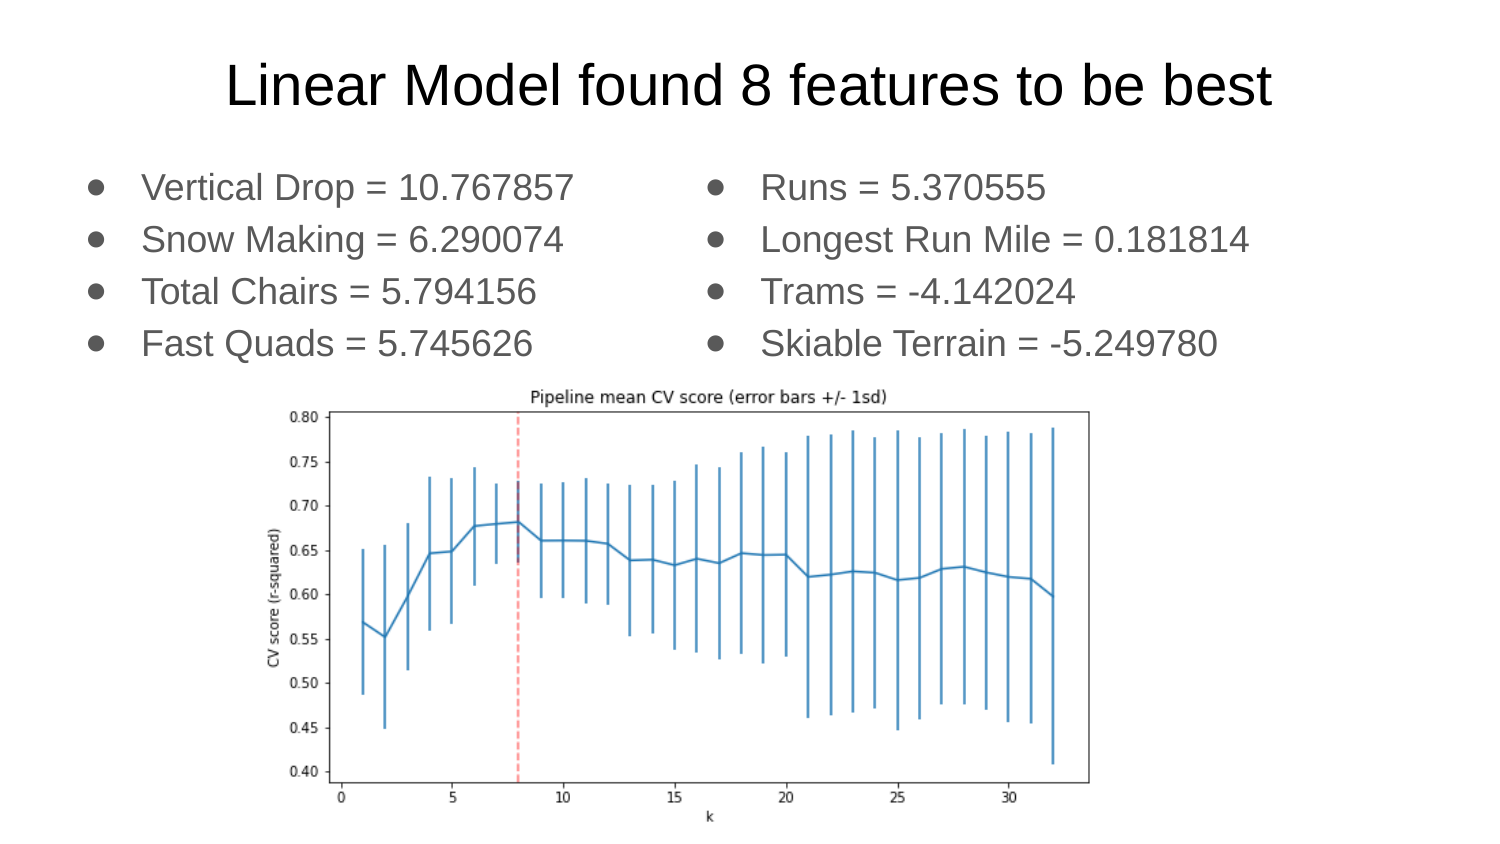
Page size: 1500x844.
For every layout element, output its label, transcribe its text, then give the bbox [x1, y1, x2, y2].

text_box Runs = 5.370555 Longest Run Mile = 0.181814 Trams = -4.142024 Skiable Terrain = -5.249780 [670, 141, 1433, 361]
picture [257, 376, 1098, 830]
list Vertical Drop = 10.767857 Snow Making = 6.290074 Total Chairs = 5.794156 Fast Quads = 5.745626 [51, 141, 649, 377]
title Linear Model found 8 features to be best [51, 32, 1449, 126]
